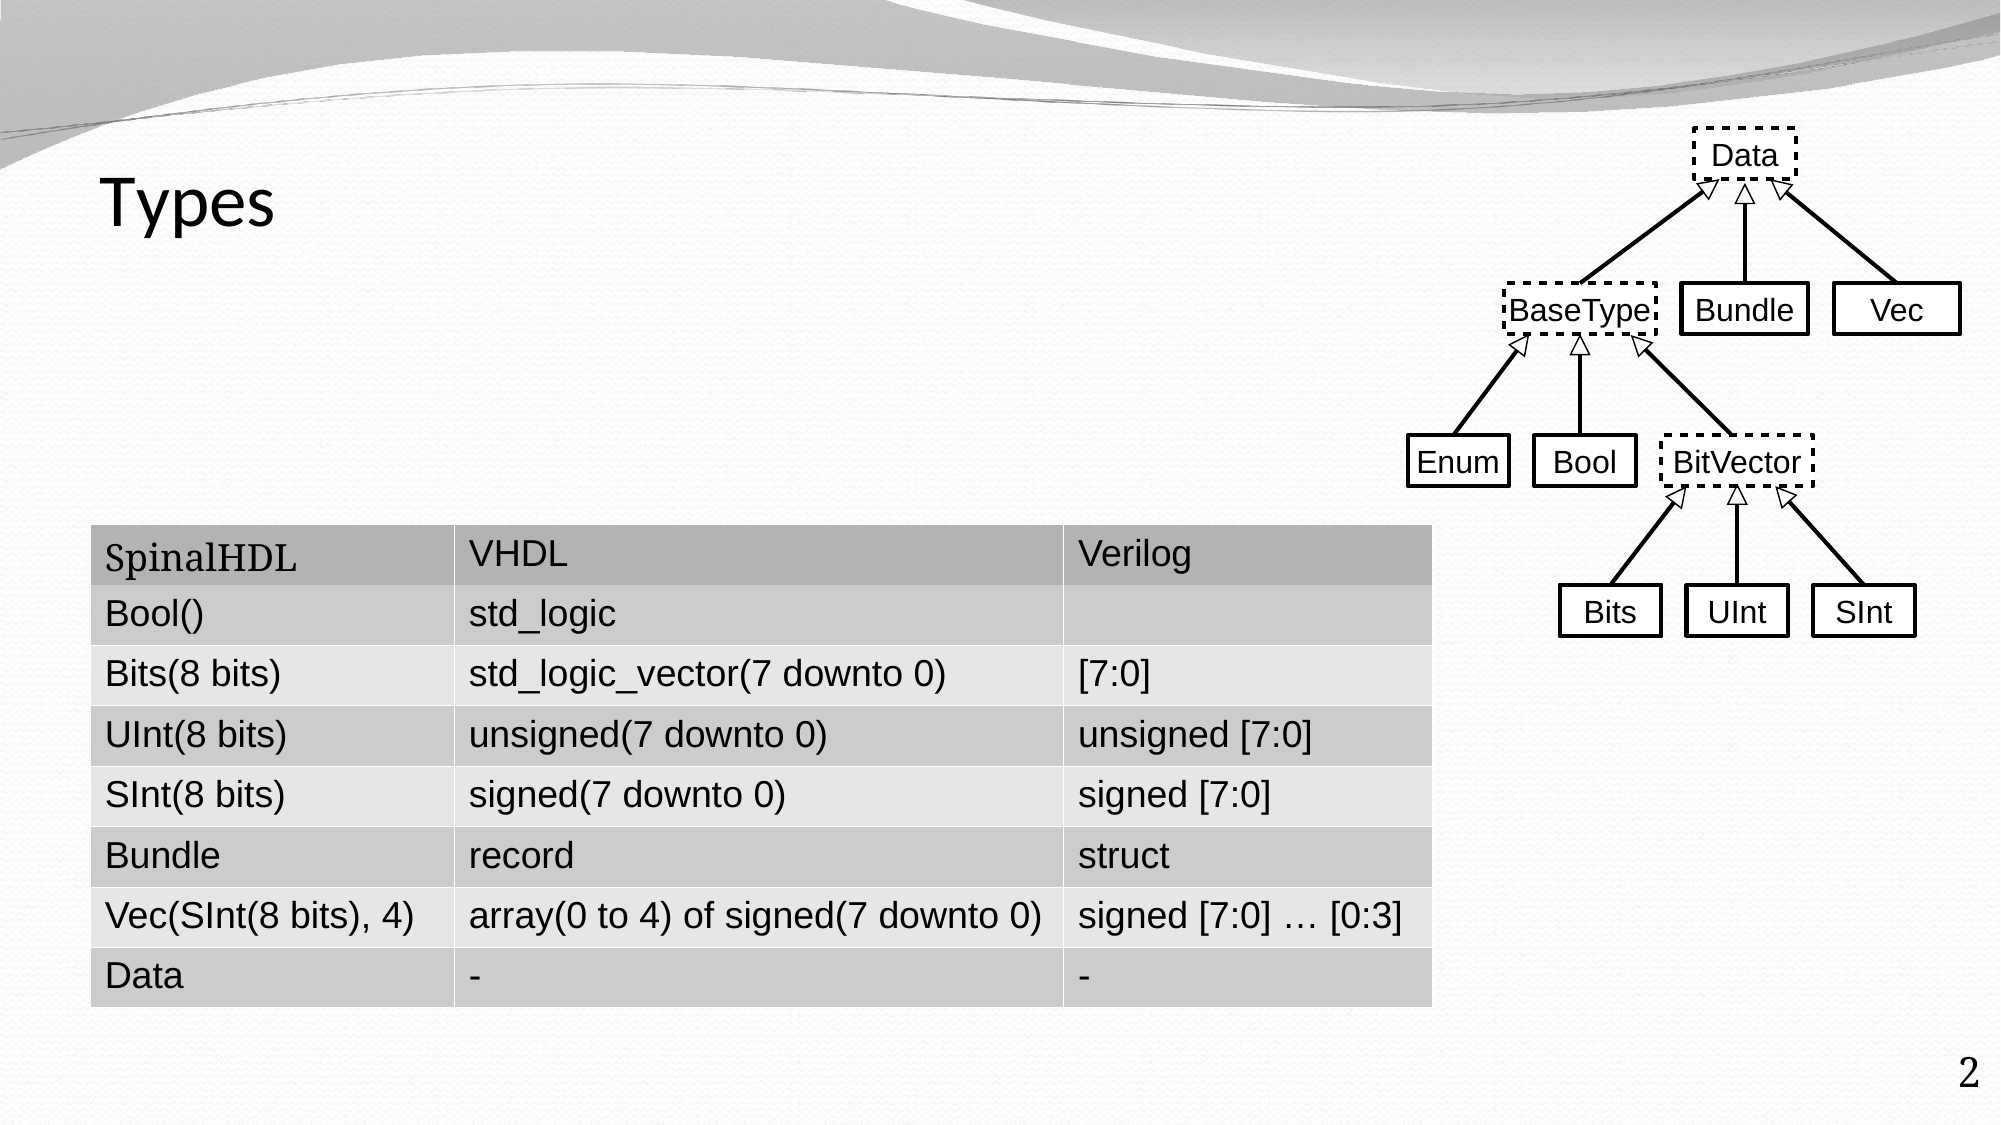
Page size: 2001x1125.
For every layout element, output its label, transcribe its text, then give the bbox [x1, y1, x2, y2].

table_cell signed [7:0] … [0:3] [1064, 888, 1432, 947]
table_cell [1064, 585, 1432, 645]
table_cell UInt(8 bits) [91, 706, 454, 766]
table_header VHDL [455, 525, 1063, 585]
table_cell unsigned(7 downto 0) [455, 706, 1063, 766]
table_cell signed(7 downto 0) [455, 767, 1063, 826]
table_cell Vec(SInt(8 bits), 4) [91, 888, 454, 947]
table_cell std_logic_vector(7 downto 0) [455, 646, 1063, 705]
title Types [99, 54, 1985, 242]
table_cell Bundle [91, 827, 454, 887]
table_header SpinalHDL [91, 525, 454, 585]
table_cell std_logic [455, 585, 1063, 645]
table_cell signed [7:0] [1064, 767, 1432, 826]
table_cell Bits(8 bits) [91, 646, 454, 705]
table_cell Data [91, 948, 454, 1007]
table_cell unsigned [7:0] [1064, 706, 1432, 766]
table_cell SInt(8 bits) [91, 767, 454, 826]
text_box <numéro> [1813, 1042, 1981, 1103]
table_cell array(0 to 4) of signed(7 downto 0) [455, 888, 1063, 947]
table_cell struct [1064, 827, 1432, 887]
table_header Verilog [1064, 525, 1405, 585]
table_cell - [455, 948, 1063, 1007]
table_cell - [1064, 948, 1432, 1007]
table_cell record [455, 827, 1063, 887]
table_cell [7:0] [1064, 646, 1432, 705]
table_cell Bool() [91, 585, 454, 645]
picture [0, 0, 2001, 1125]
